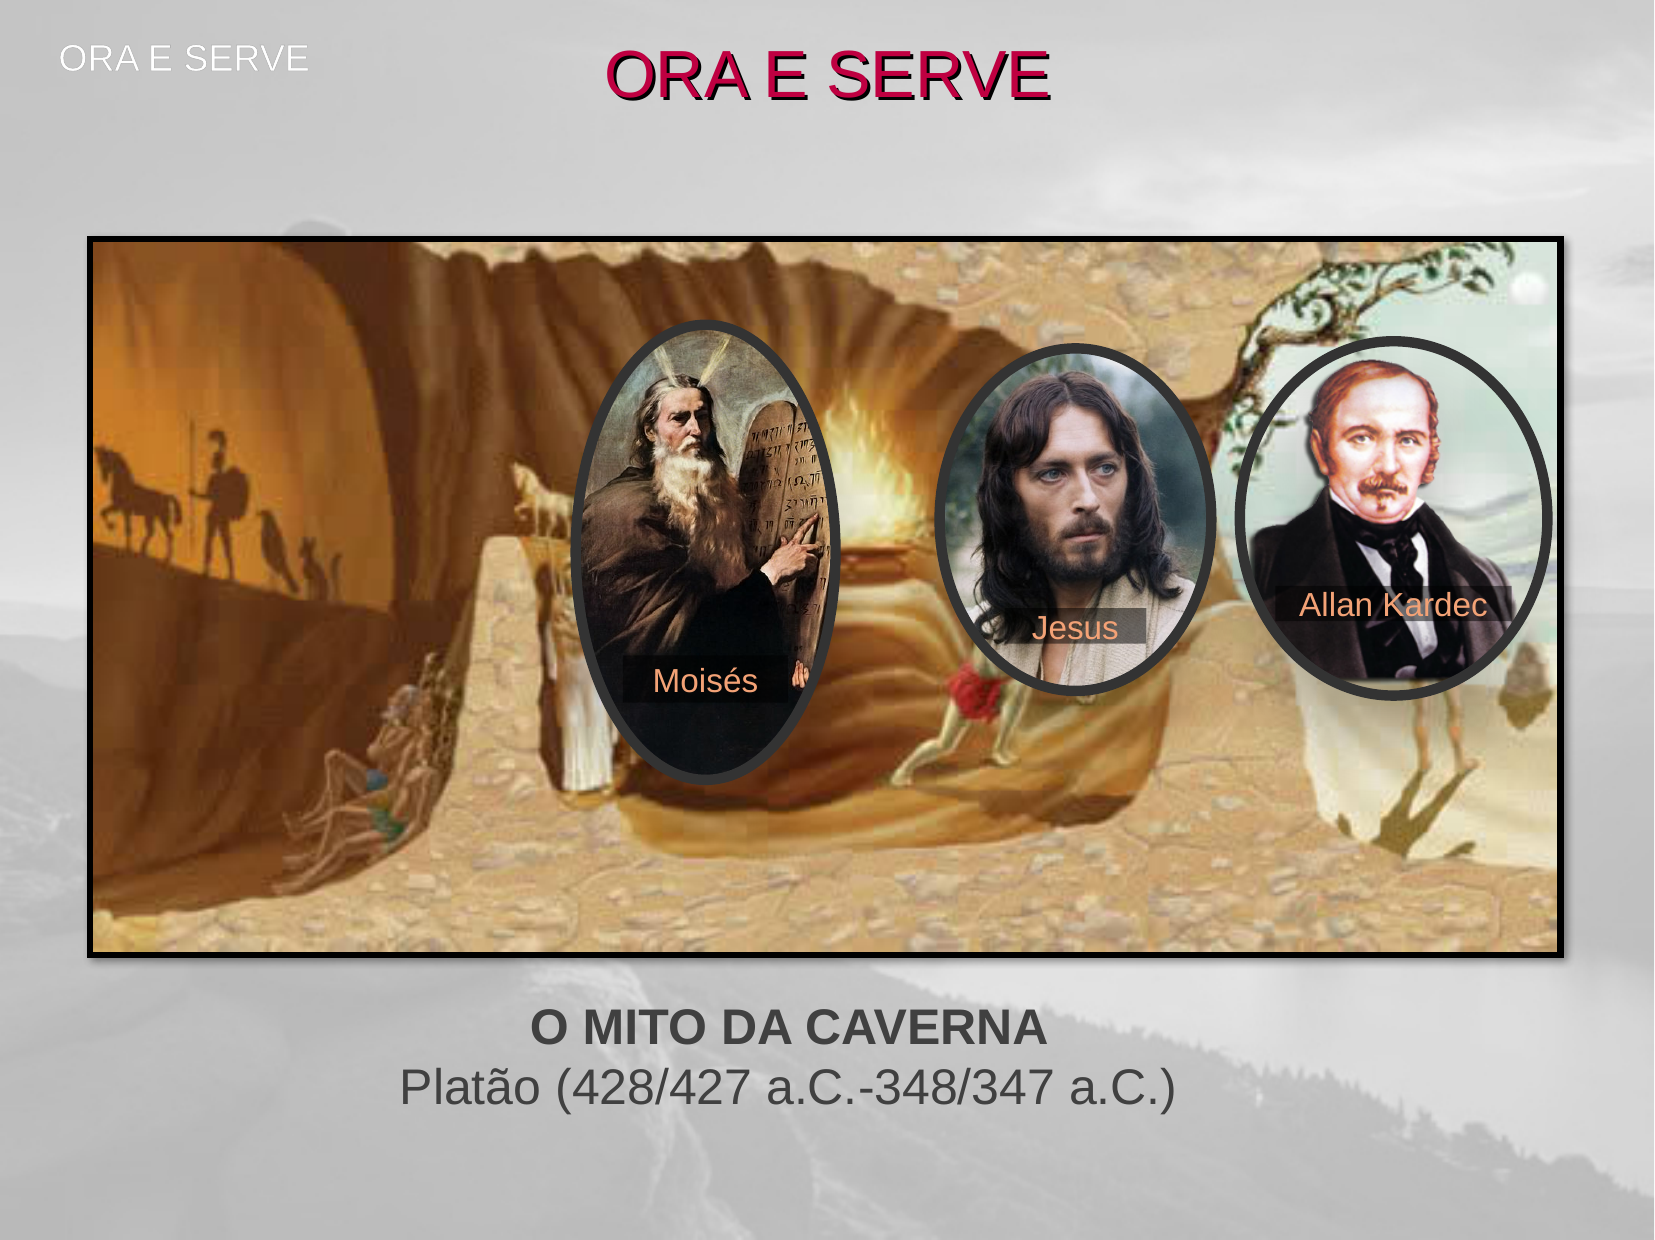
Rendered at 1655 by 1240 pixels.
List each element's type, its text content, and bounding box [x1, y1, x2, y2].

text_box ORA E SERVE [43, 29, 325, 87]
text_box Allan Kardec [1275, 585, 1512, 622]
text_box [1239, 341, 1548, 696]
text_box [584, 958, 1176, 963]
text_box Moisés [622, 655, 789, 703]
text_box ORA E SERVE [589, 29, 1067, 120]
text_box Jesus [1004, 608, 1147, 644]
picture [0, 0, 1655, 1240]
text_box O MITO DA CAVERNA Platão (428/427 a.C.-348/347 a.C.) [385, 987, 1194, 1123]
text_box [575, 324, 836, 780]
text_box [939, 348, 1212, 691]
